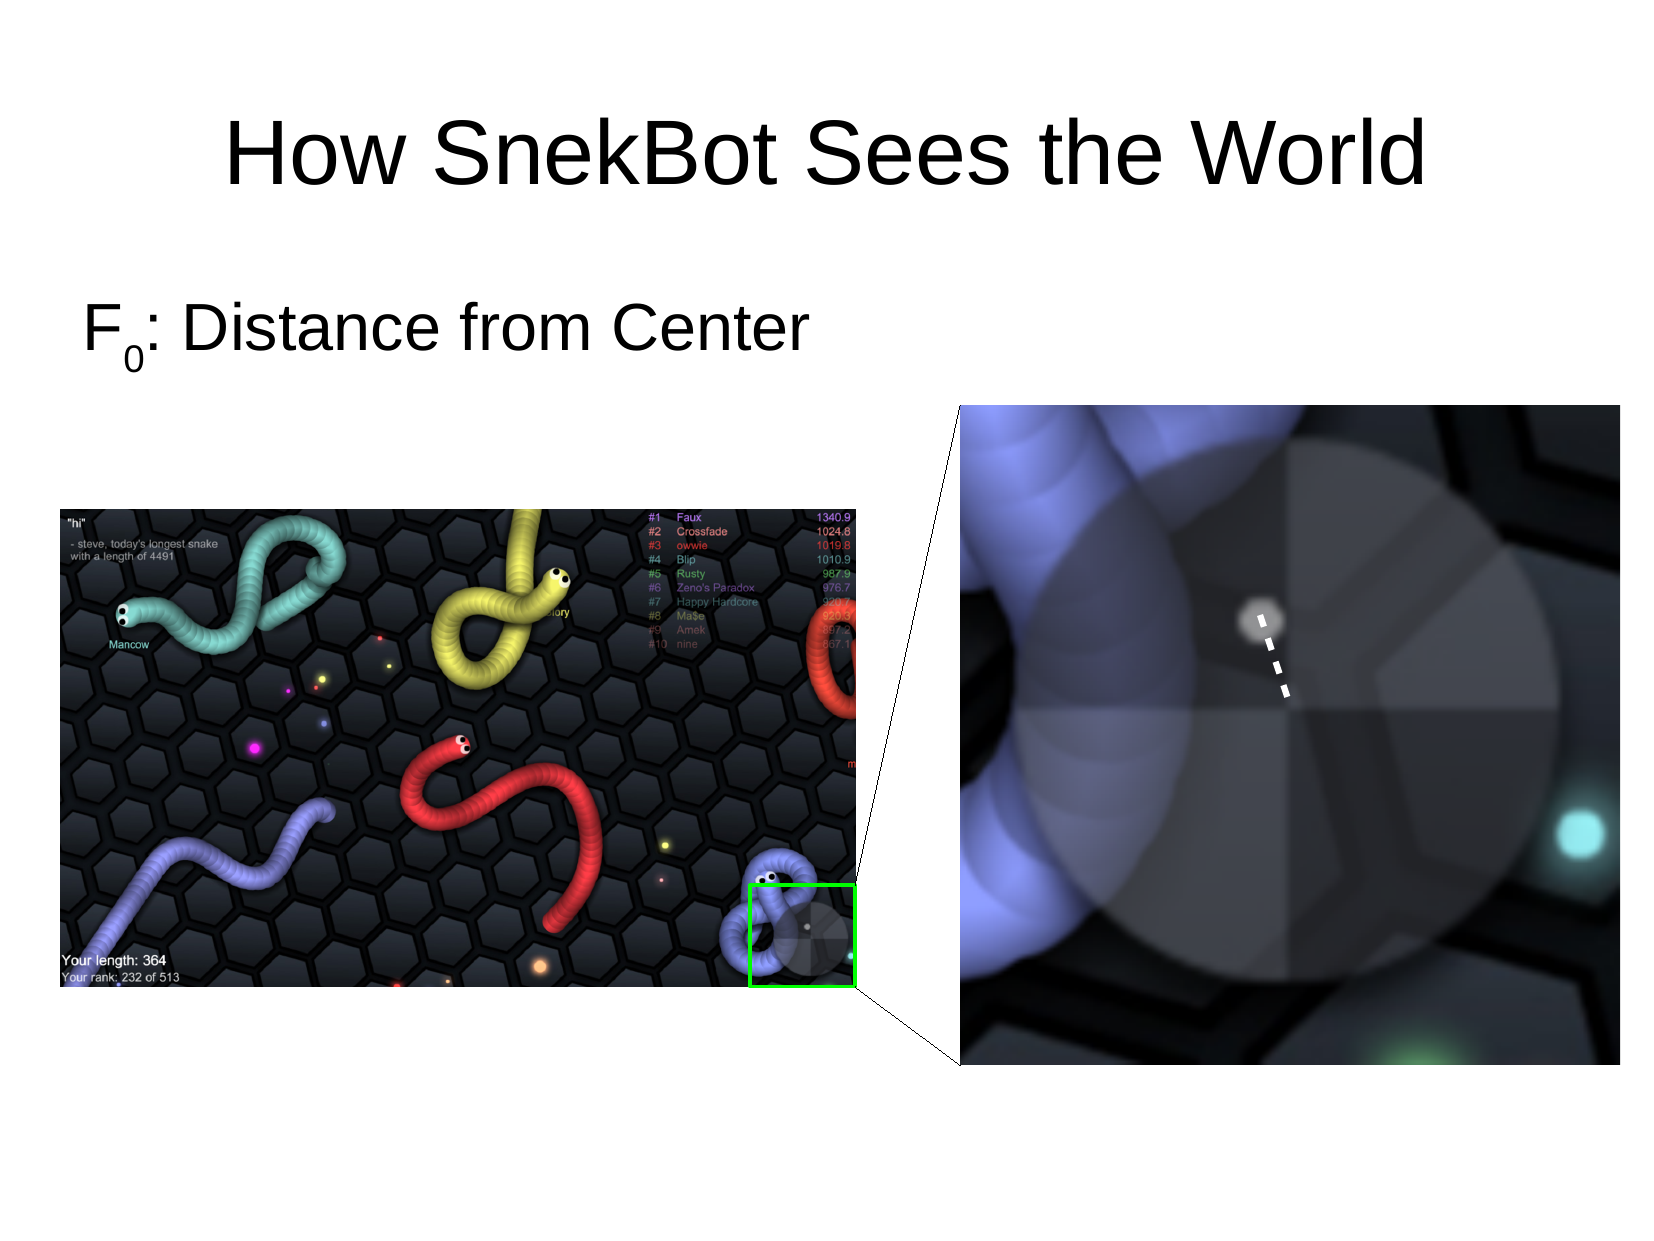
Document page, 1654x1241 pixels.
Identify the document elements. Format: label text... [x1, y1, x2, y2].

picture [60, 509, 856, 987]
picture [960, 405, 1621, 1066]
title How SnekBot Sees the World [82, 49, 1571, 257]
list F0: Distance from Center [82, 290, 1571, 1010]
picture [752, 887, 853, 985]
